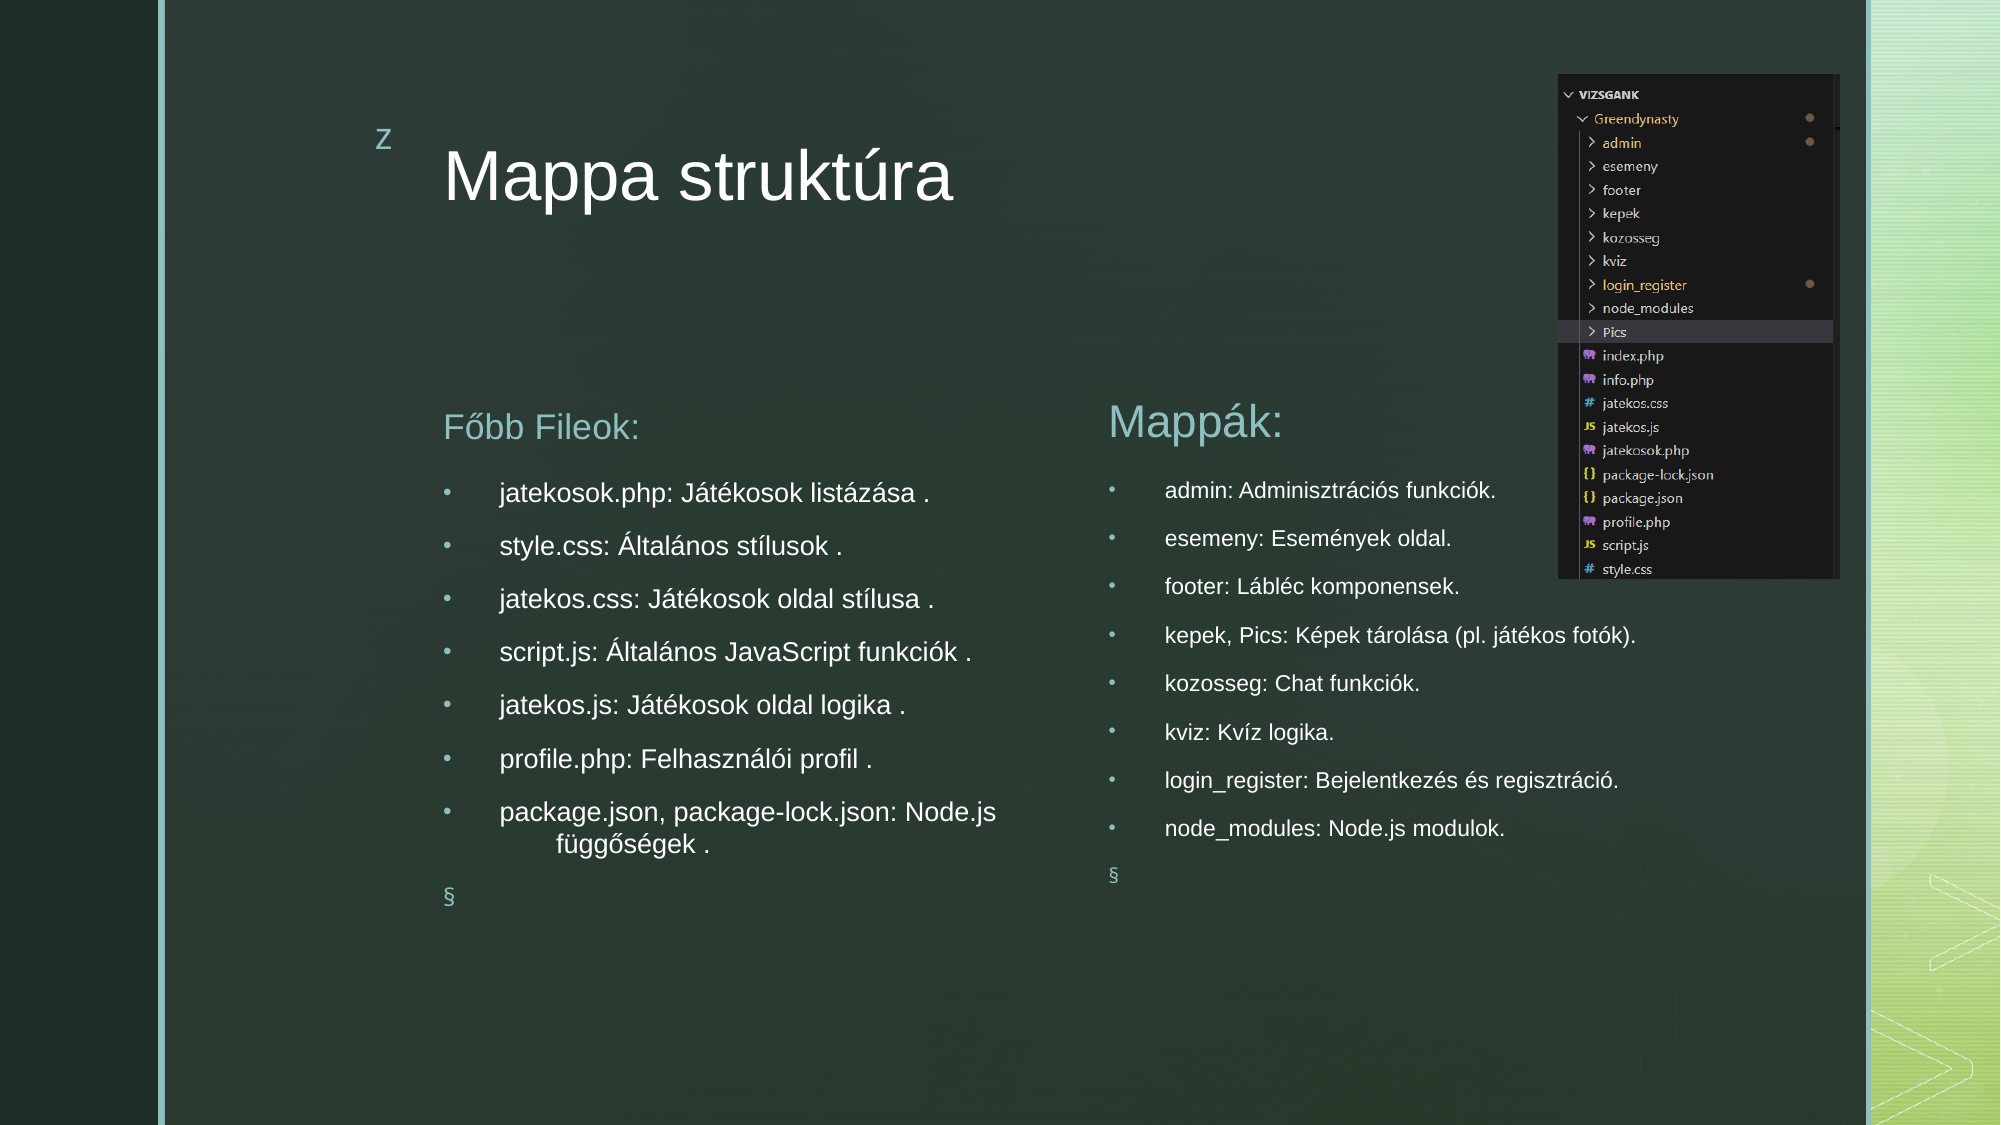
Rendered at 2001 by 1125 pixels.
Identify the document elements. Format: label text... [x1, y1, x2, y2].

list Mappák: [1093, 336, 1558, 454]
list admin: Adminisztrációs funkciók. esemeny: Események oldal. footer: Lábléc komponensek. kepek, Pics: Képek tárolása (pl. játékos fotók). kozosseg: Chat funkciók. kviz: Kvíz logika. login_register: Bejelentkezés és regisztráció. node_modules: Node.js modulok. [1093, 467, 1734, 972]
picture [1558, 75, 1840, 579]
list jatekosok.php: Játékosok listázása . style.css: Általános stílusok . jatekos.css: Játékosok oldal stílusa . script.js: Általános JavaScript funkciók . jatekos.js: Játékosok oldal logika . profile.php: Felhasználói profil . package.json, package-lock.json: Node.js függőségek . [428, 467, 1067, 972]
title Mappa struktúra [428, 132, 1558, 310]
list Főbb Fileok: [428, 336, 1068, 454]
